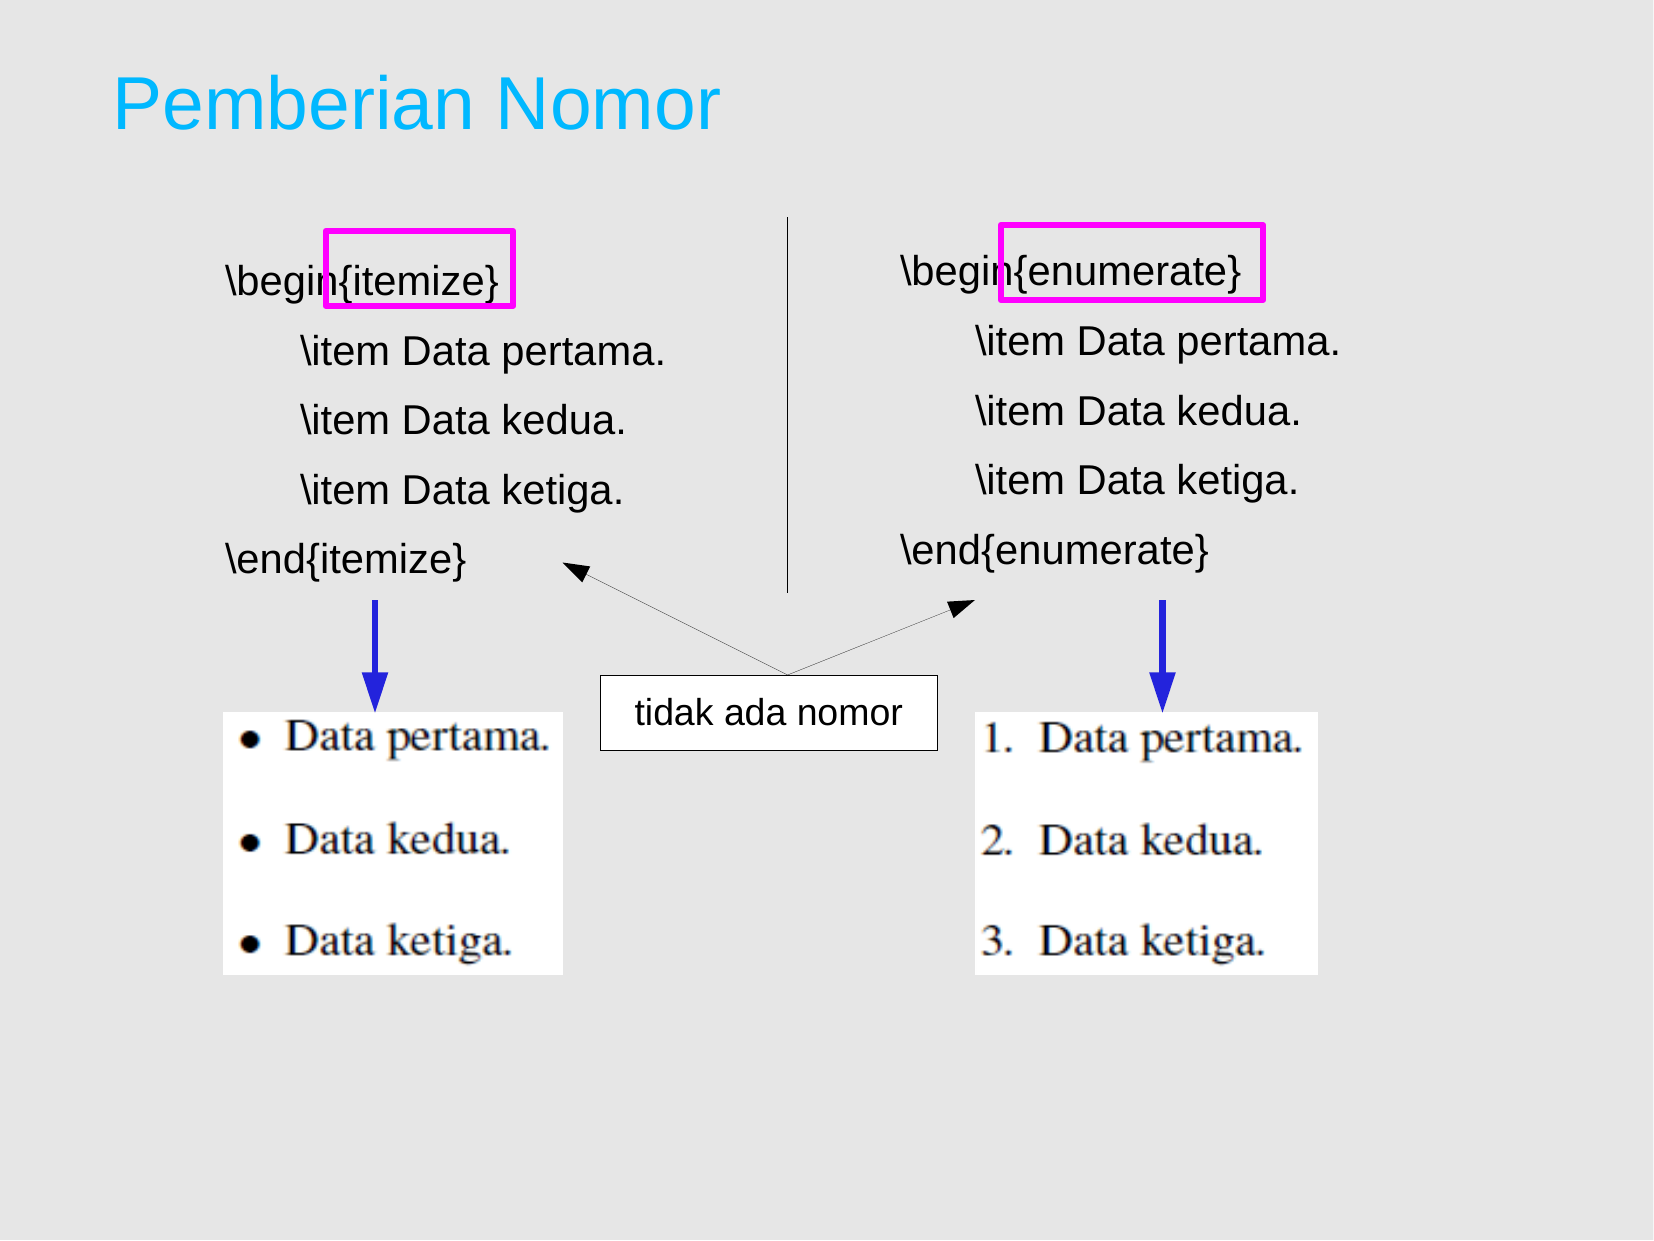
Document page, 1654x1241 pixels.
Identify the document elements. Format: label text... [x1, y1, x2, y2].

picture [223, 712, 563, 976]
text_box \begin{enumerate} \item Data pertama. \item Data kedua. \item Data ketiga. \end{enumerate} [900, 235, 1426, 563]
picture [975, 712, 1318, 976]
text_box tidak ada nomor [600, 675, 938, 751]
title Pemberian Nomor [112, 56, 1571, 151]
subtitle \begin{itemize} \item Data pertama. \item Data kedua. \item Data ketiga. \end{itemize} [225, 244, 751, 573]
text_box \begin{enumerate} \item Data pertama. \item Data kedua. \item Data ketiga. \end{enumerate} [1004, 235, 1260, 297]
subtitle \begin{itemize} \item Data pertama. \item Data kedua. \item Data ketiga. \end{itemize} [329, 244, 510, 303]
